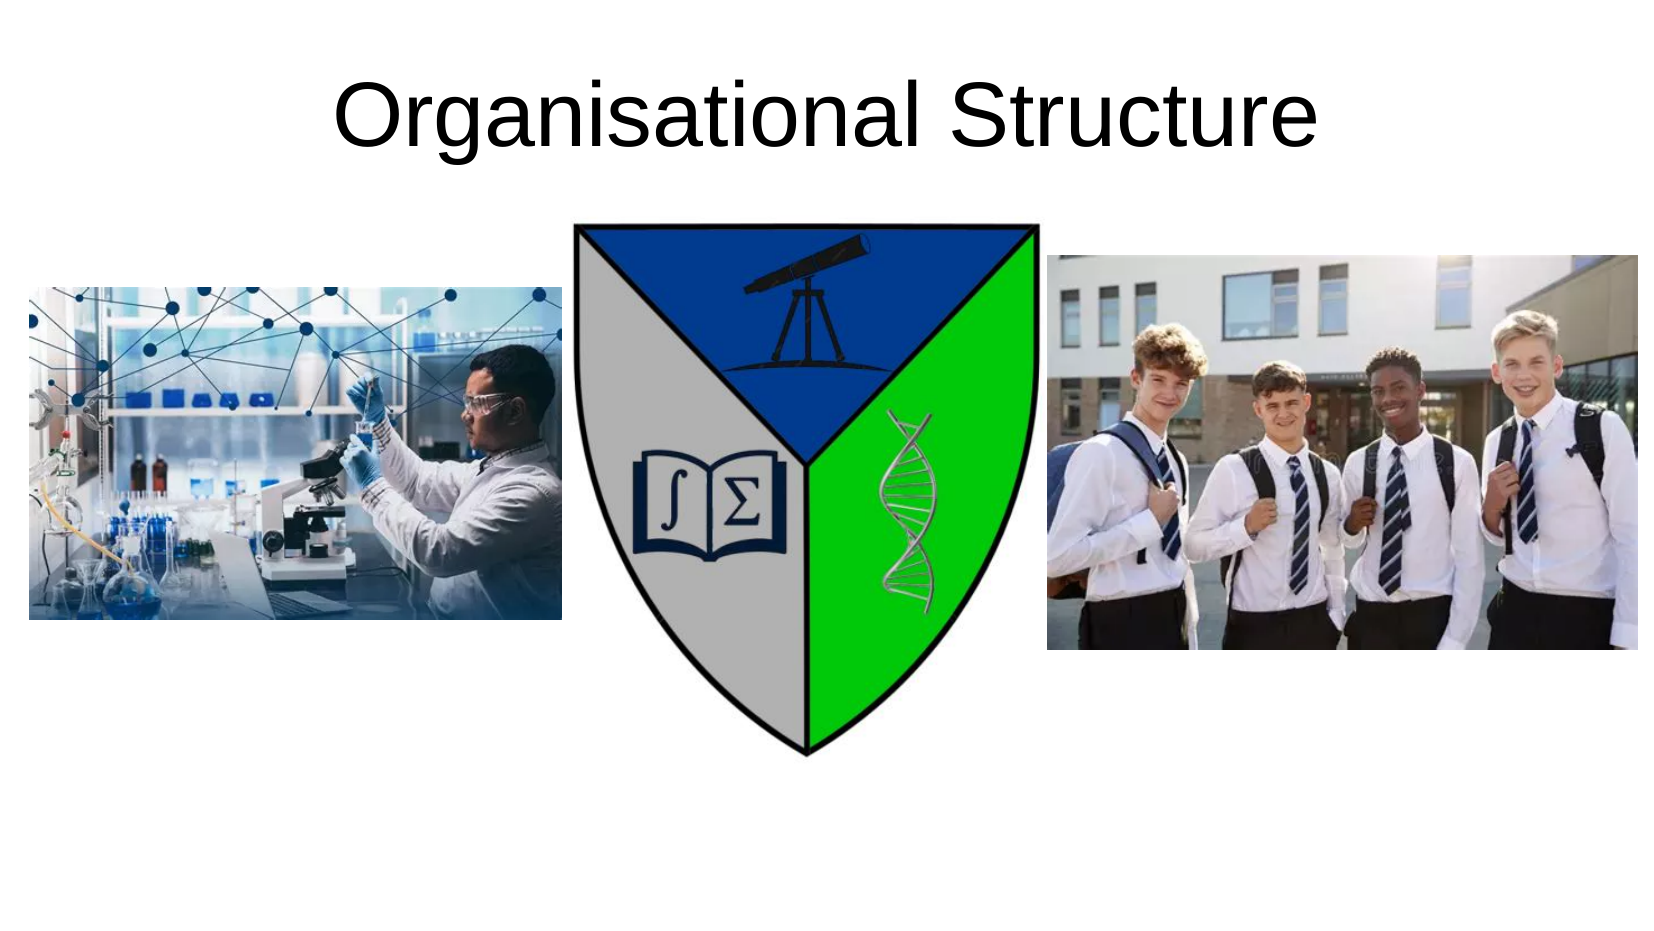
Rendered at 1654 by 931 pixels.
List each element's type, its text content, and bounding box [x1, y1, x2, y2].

title Organisational Structure [82, 37, 1571, 193]
picture [29, 193, 1638, 798]
